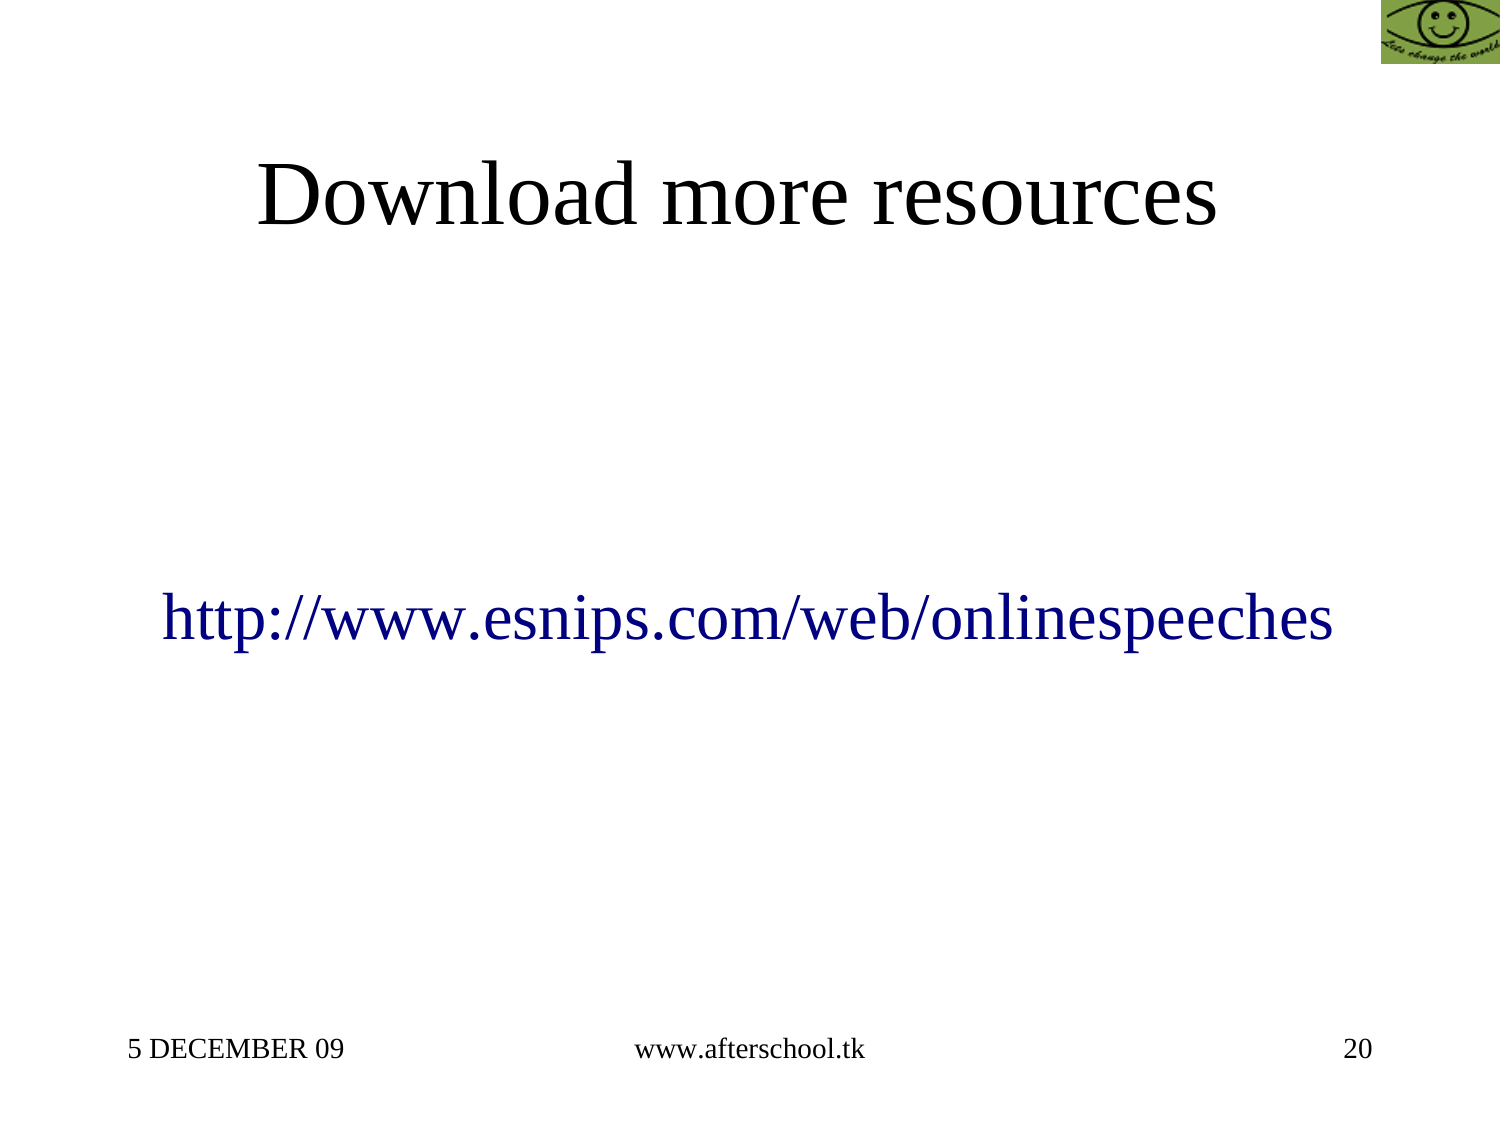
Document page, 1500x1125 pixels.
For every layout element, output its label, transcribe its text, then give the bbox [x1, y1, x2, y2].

subtitle http://www.esnips.com/web/onlinespeeches [112, 332, 1388, 993]
picture [1381, 0, 1500, 64]
title Download more resources [112, 107, 1388, 281]
